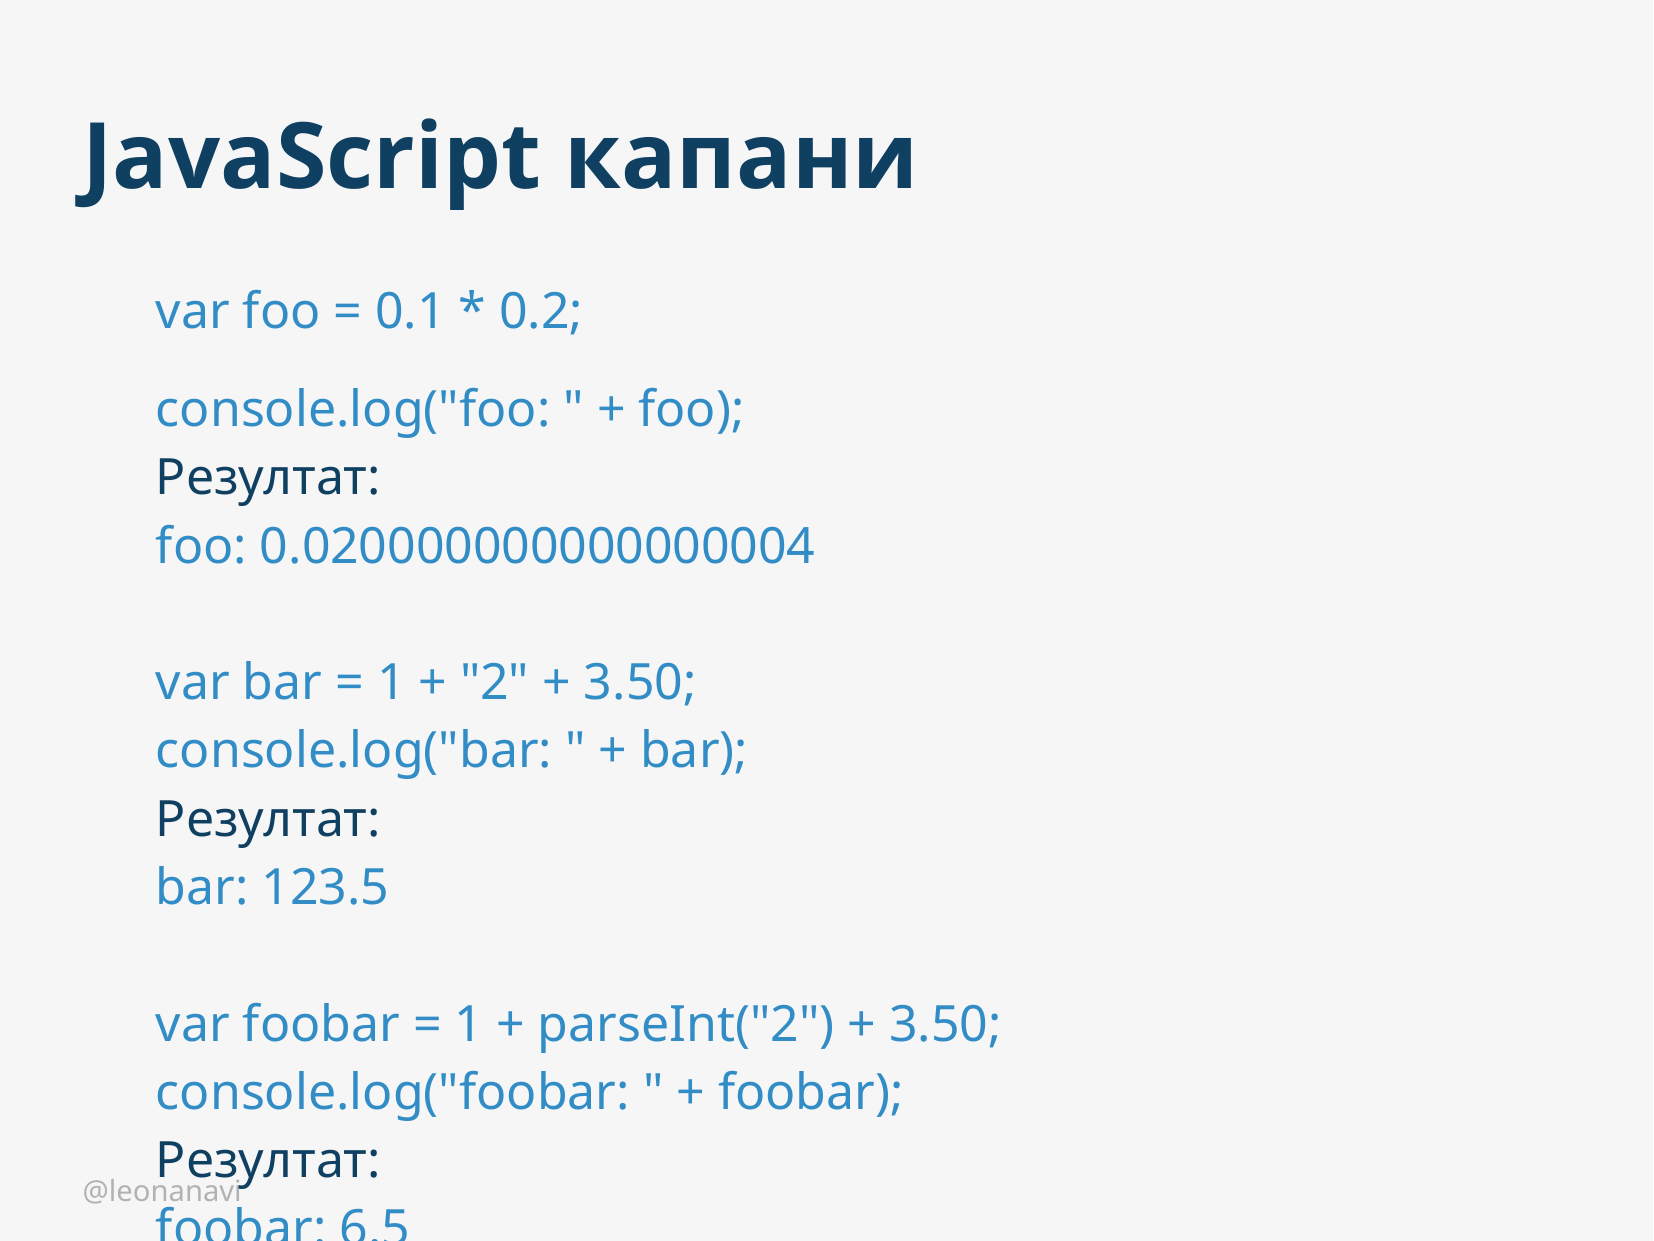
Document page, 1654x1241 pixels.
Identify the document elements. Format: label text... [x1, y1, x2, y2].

title JavaScript капани [82, 49, 1571, 257]
text_box var foo = 0.1 * 0.2; console.log("foo: " + foo); Резултат: foo: 0.020000000000000004 var bar = 1 + "2" + 3.50; console.log("bar: " + bar); Резултат: bar: 123.5 var foobar = 1 + parseInt("2") + 3.50; console.log("foobar: " + foobar); Резултат: foobar: 6.5 [105, 267, 1621, 1201]
